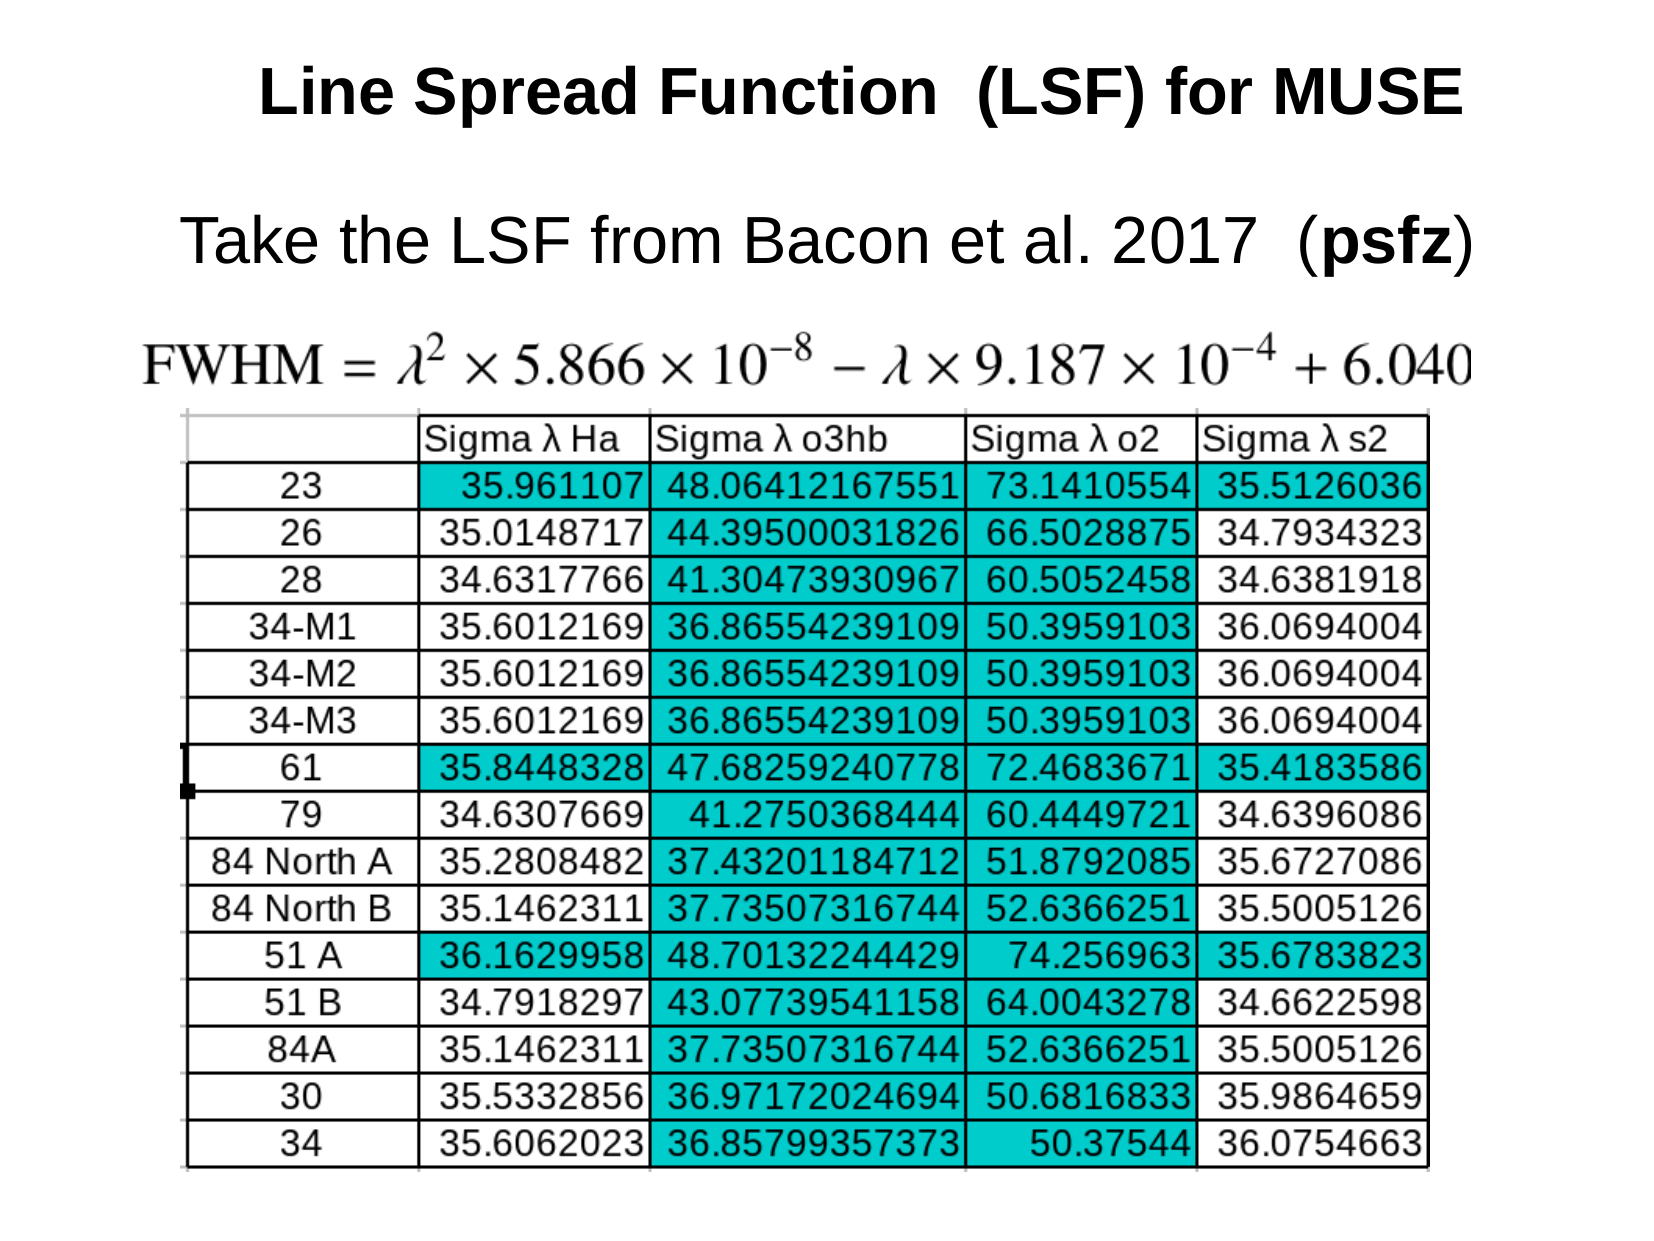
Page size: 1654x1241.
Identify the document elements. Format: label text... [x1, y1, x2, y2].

picture [116, 299, 165, 403]
picture [180, 408, 1430, 1172]
text_box Line Spread Function (LSF) for MUSE Take the LSF from Bacon et al. 2017 (psfz) [165, 46, 1561, 436]
